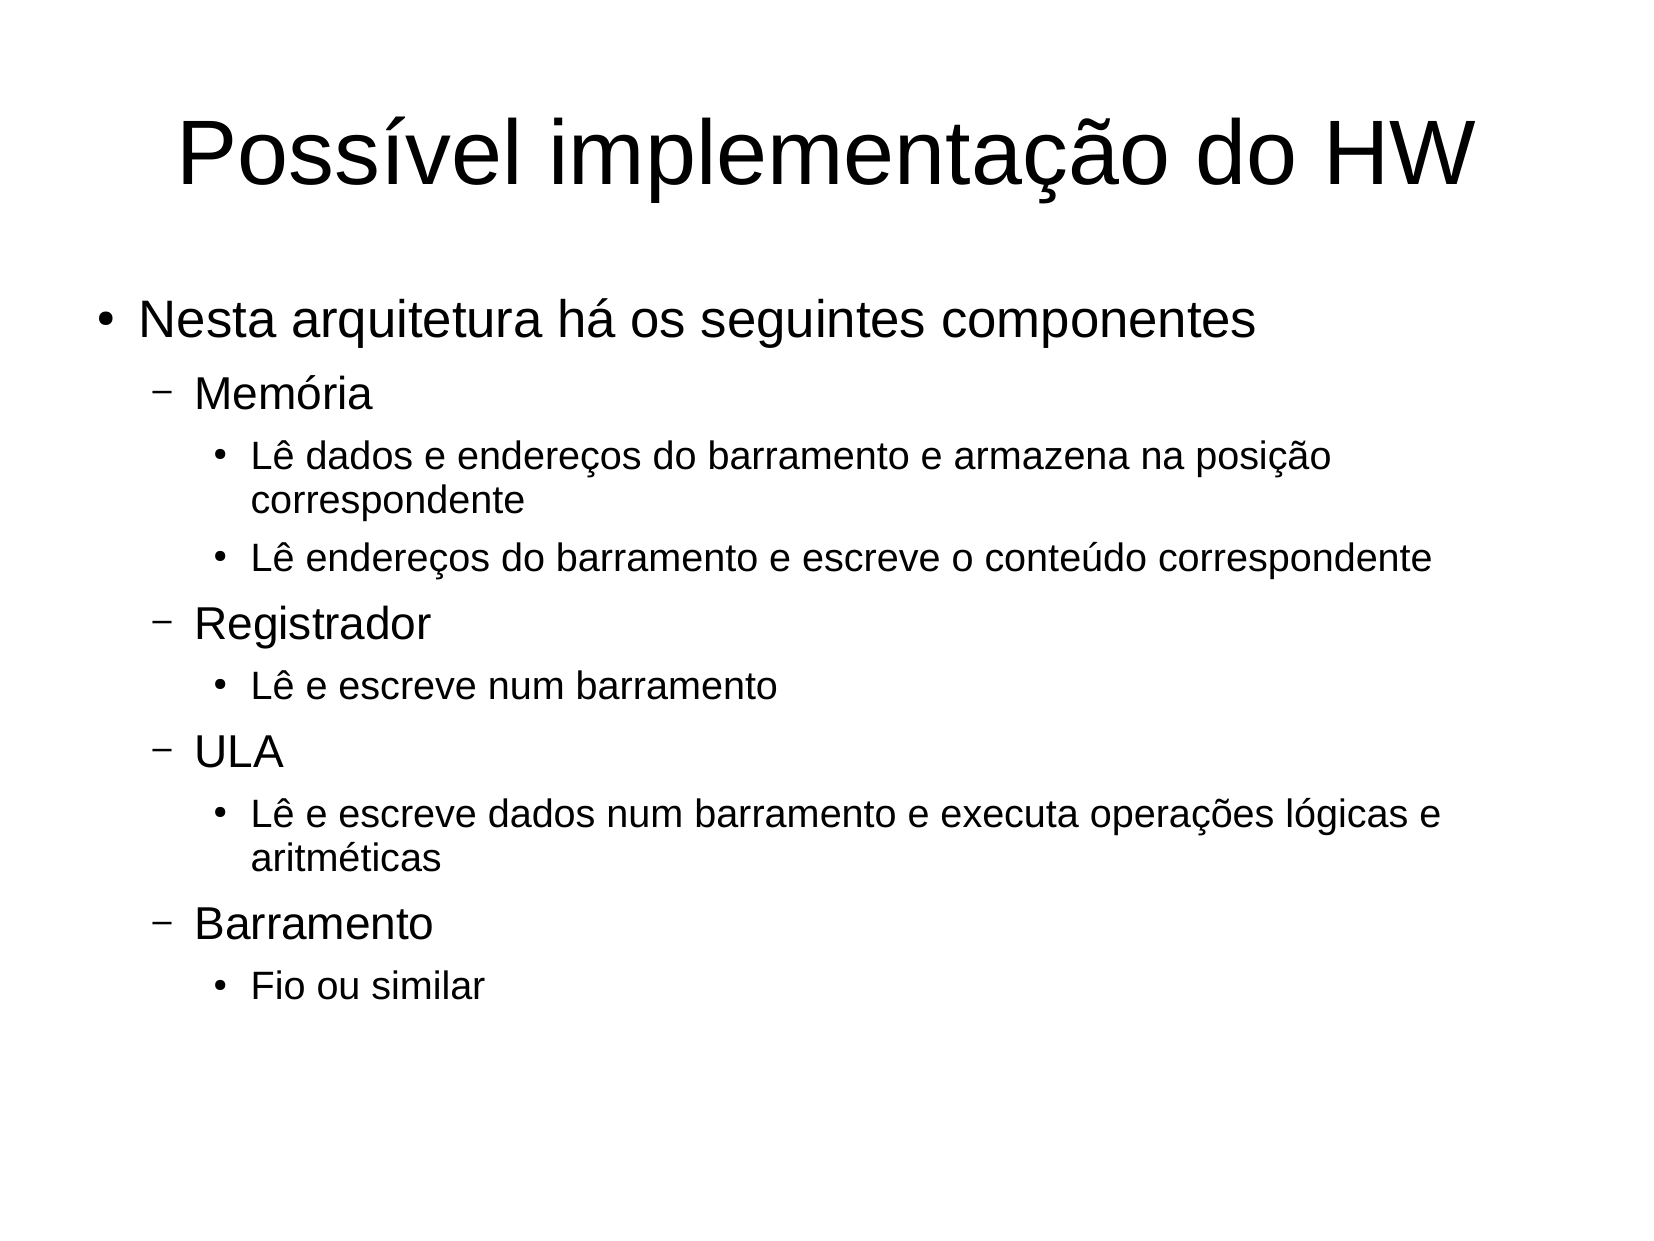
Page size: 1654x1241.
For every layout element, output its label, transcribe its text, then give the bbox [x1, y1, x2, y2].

title Possível implementação do HW [82, 49, 1571, 257]
list Nesta arquitetura há os seguintes componentes Memória Lê dados e endereços do barramento e armazena na posição correspondente Lê endereços do barramento e escreve o conteúdo correspondente Registrador Lê e escreve num barramento ULA Lê e escreve dados num barramento e executa operações lógicas e aritméticas Barramento Fio ou similar [82, 290, 1571, 1010]
